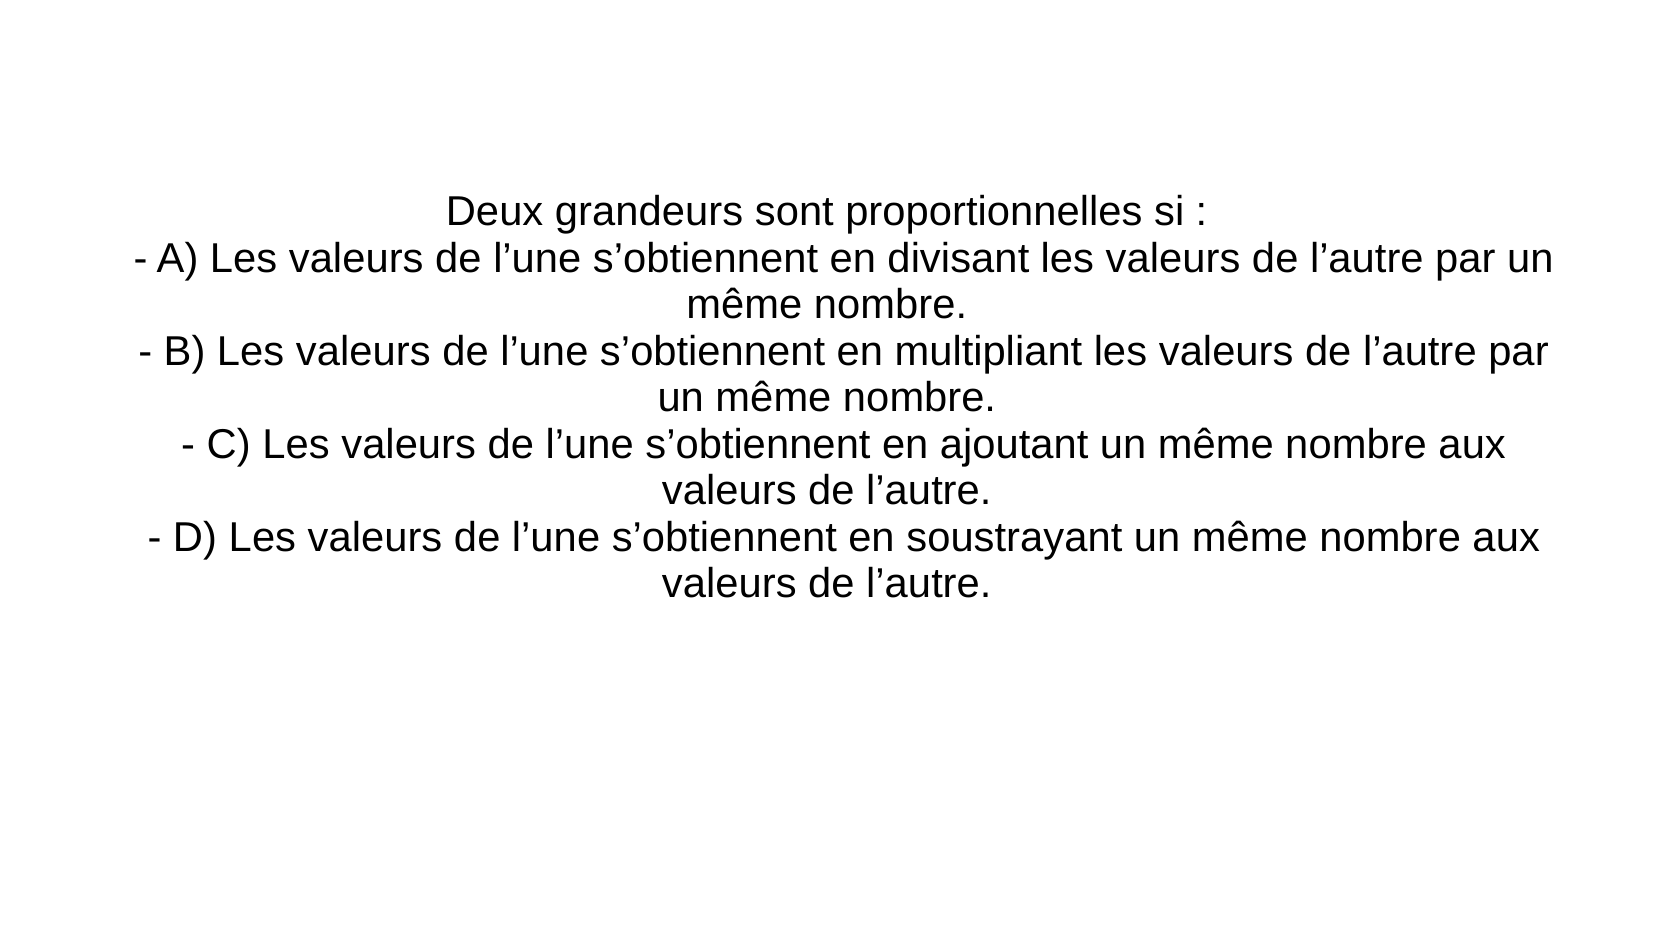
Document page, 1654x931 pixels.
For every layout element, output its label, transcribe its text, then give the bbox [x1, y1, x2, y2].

subtitle Deux grandeurs sont proportionnelles si : - A) Les valeurs de l’une s’obtiennent en divisant les valeurs de l’autre par un même nombre. - B) Les valeurs de l’une s’obtiennent en multipliant les valeurs de l’autre par un même nombre. - C) Les valeurs de l’une s’obtiennent en ajoutant un même nombre aux valeurs de l’autre. - D) Les valeurs de l’une s’obtiennent en soustrayant un même nombre aux valeurs de l’autre. [82, 37, 1571, 757]
